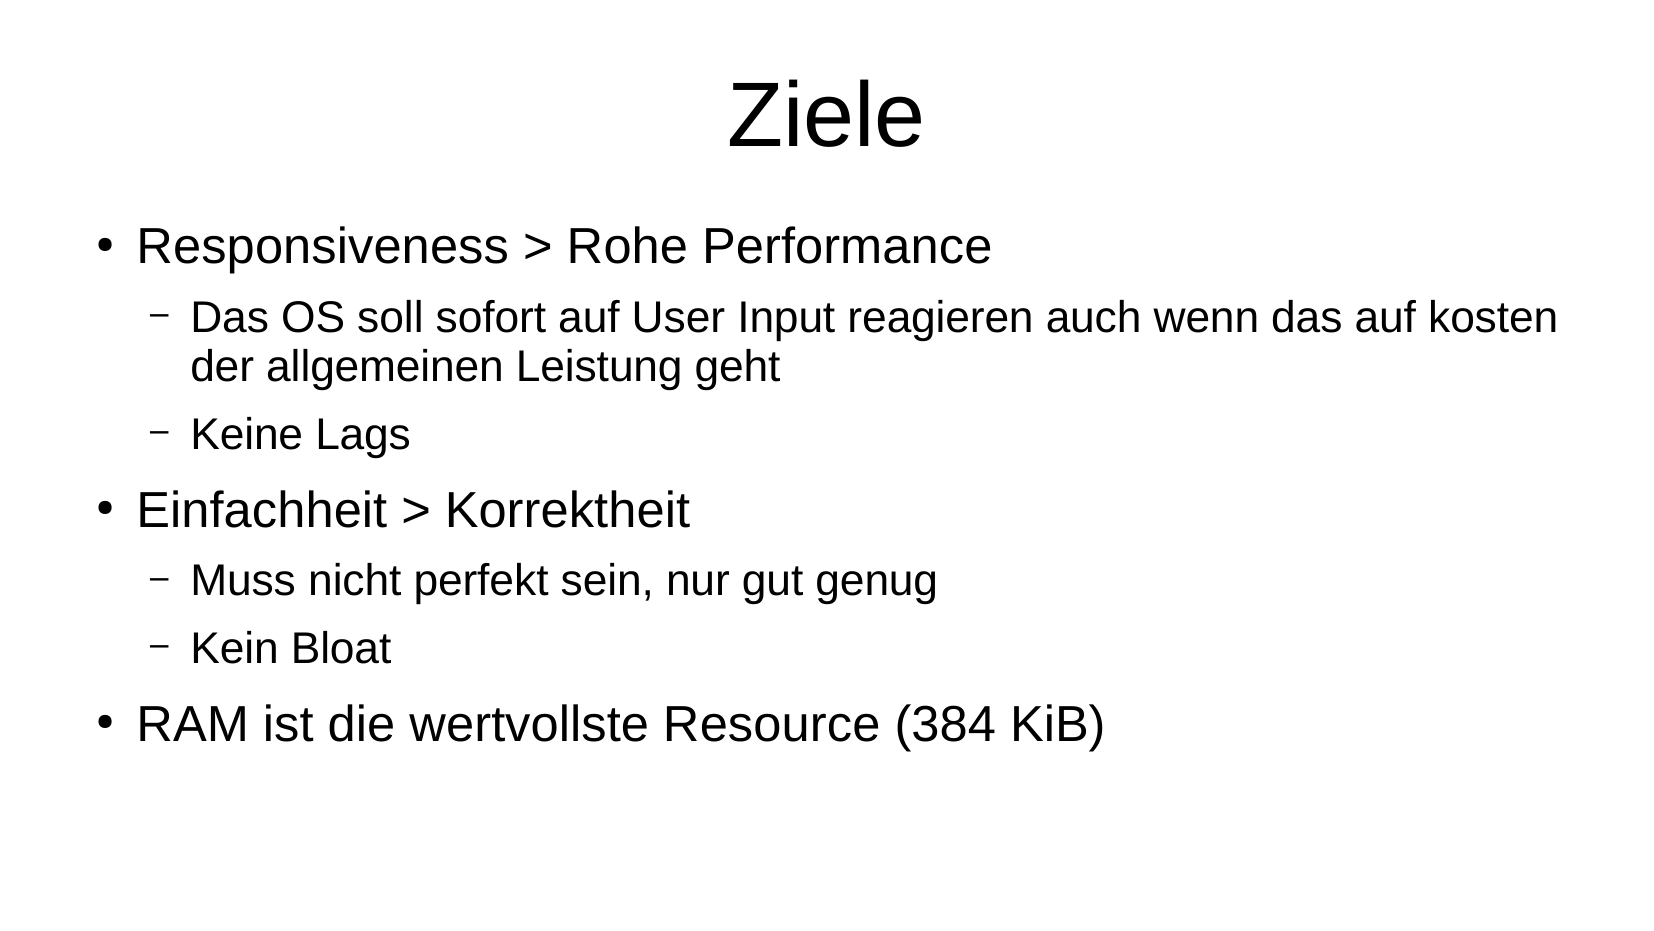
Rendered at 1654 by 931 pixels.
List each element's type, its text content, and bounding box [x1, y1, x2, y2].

title Ziele [82, 37, 1571, 193]
list Responsiveness > Rohe Performance Das OS soll sofort auf User Input reagieren auch wenn das auf kosten der allgemeinen Leistung geht Keine Lags Einfachheit > Korrektheit Muss nicht perfekt sein, nur gut genug Kein Bloat RAM ist die wertvollste Resource (384 KiB) [82, 217, 1571, 758]
